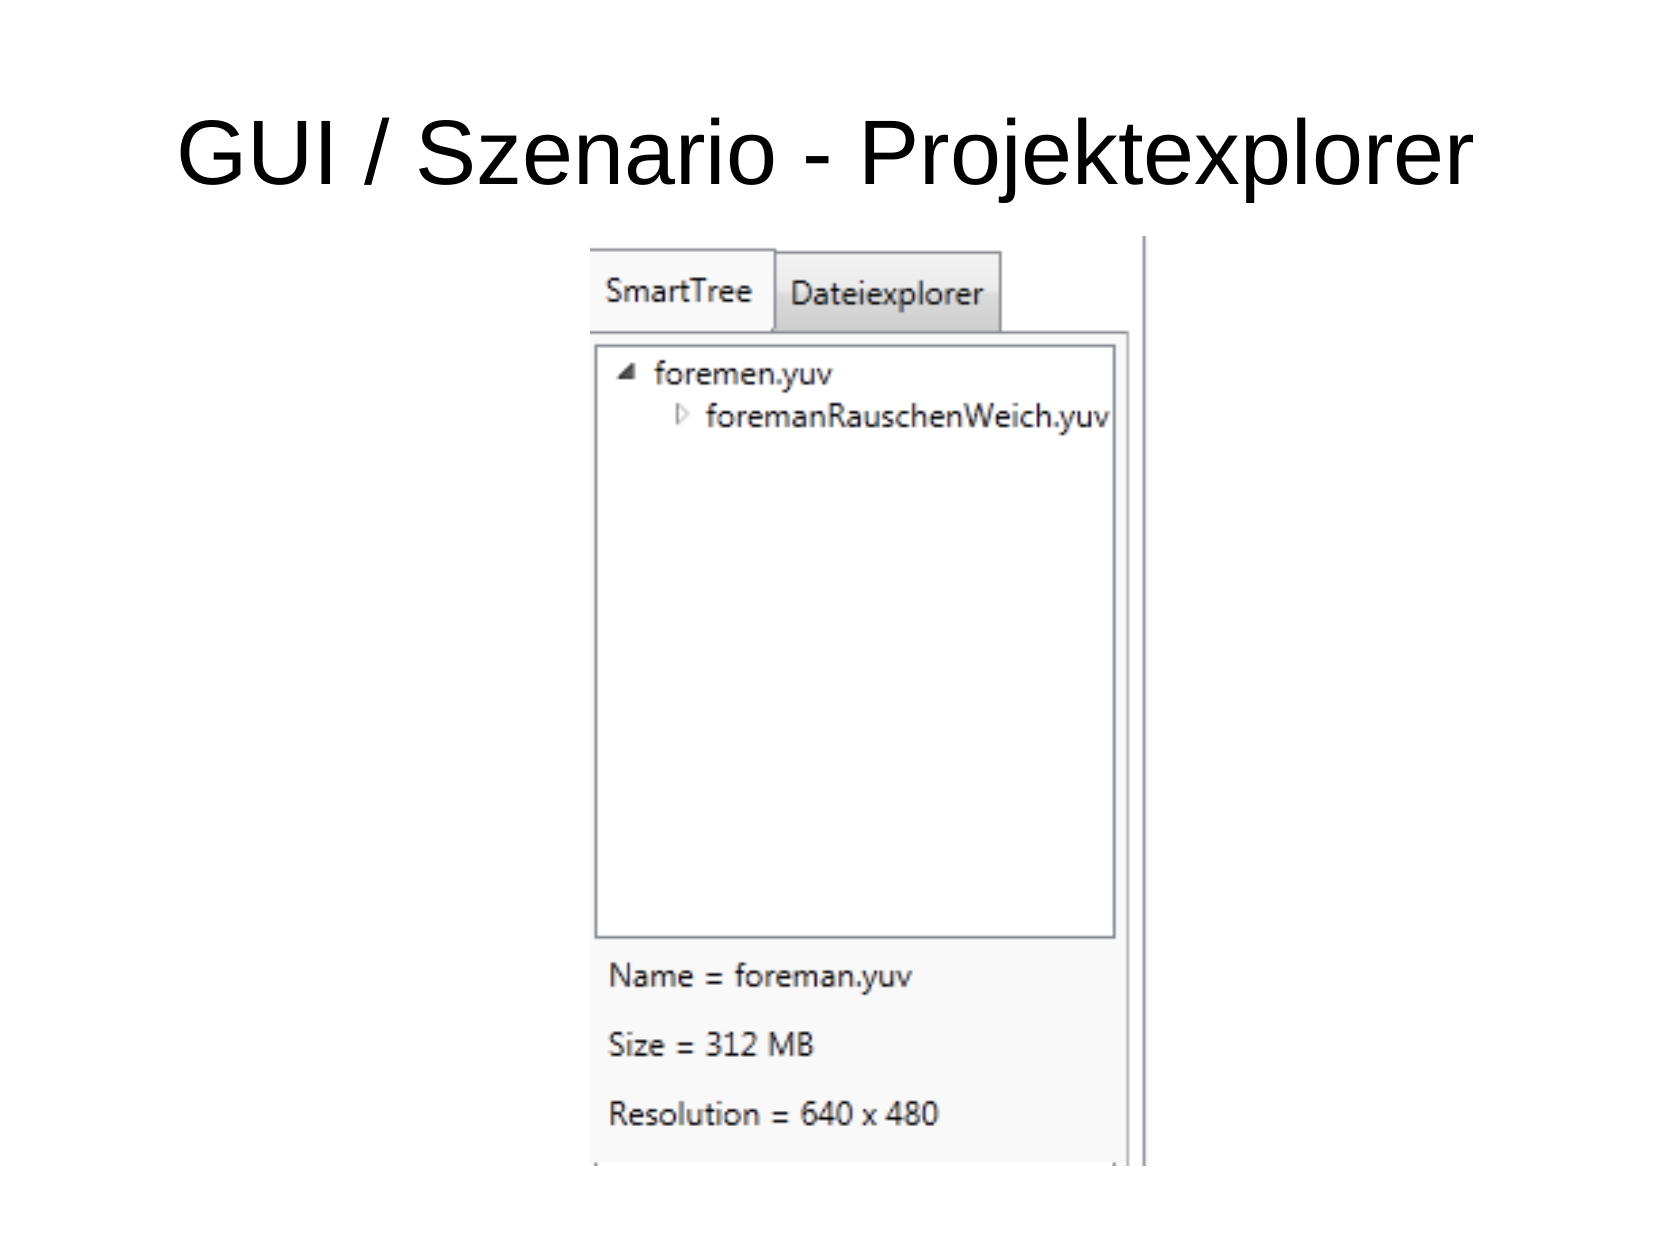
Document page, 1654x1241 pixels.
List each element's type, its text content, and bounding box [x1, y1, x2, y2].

title GUI / Szenario - Projektexplorer [82, 49, 1571, 257]
picture [590, 236, 1149, 1166]
